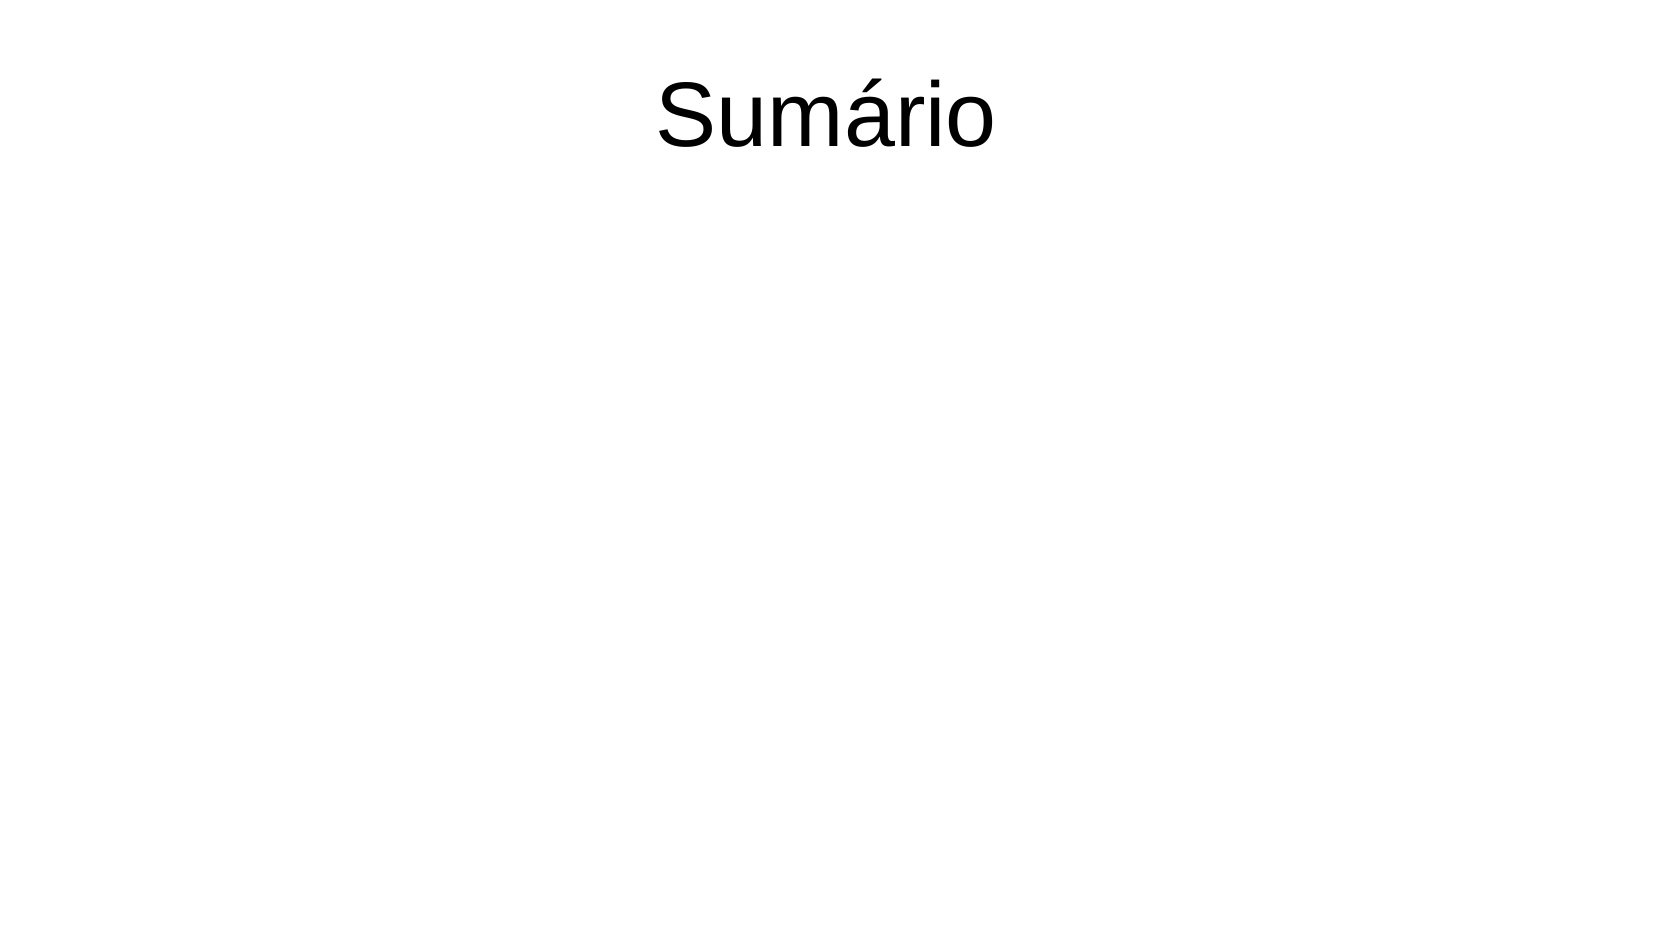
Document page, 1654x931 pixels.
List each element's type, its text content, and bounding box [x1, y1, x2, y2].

title Sumário [82, 37, 1571, 193]
